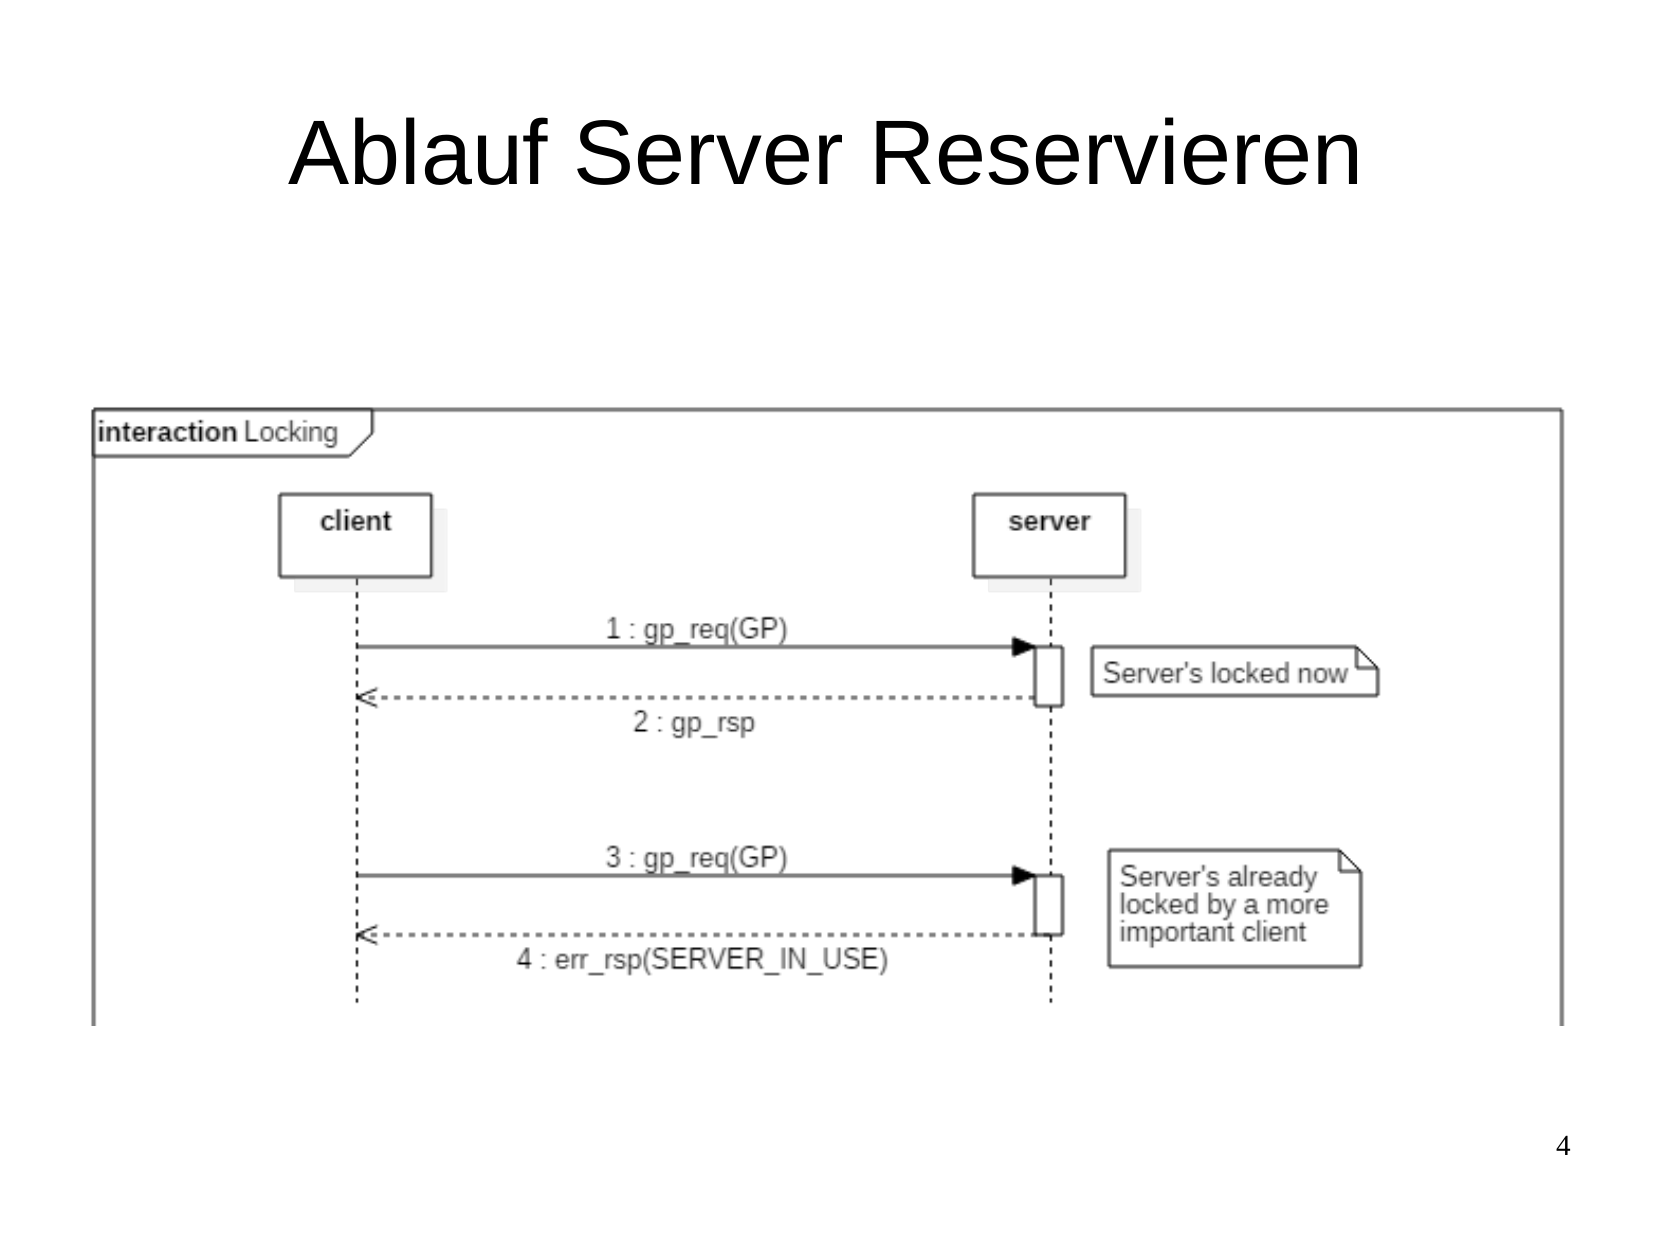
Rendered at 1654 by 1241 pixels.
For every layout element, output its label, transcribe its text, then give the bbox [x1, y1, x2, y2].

title Ablauf Server Reservieren [82, 49, 1571, 257]
picture [88, 389, 1565, 1026]
